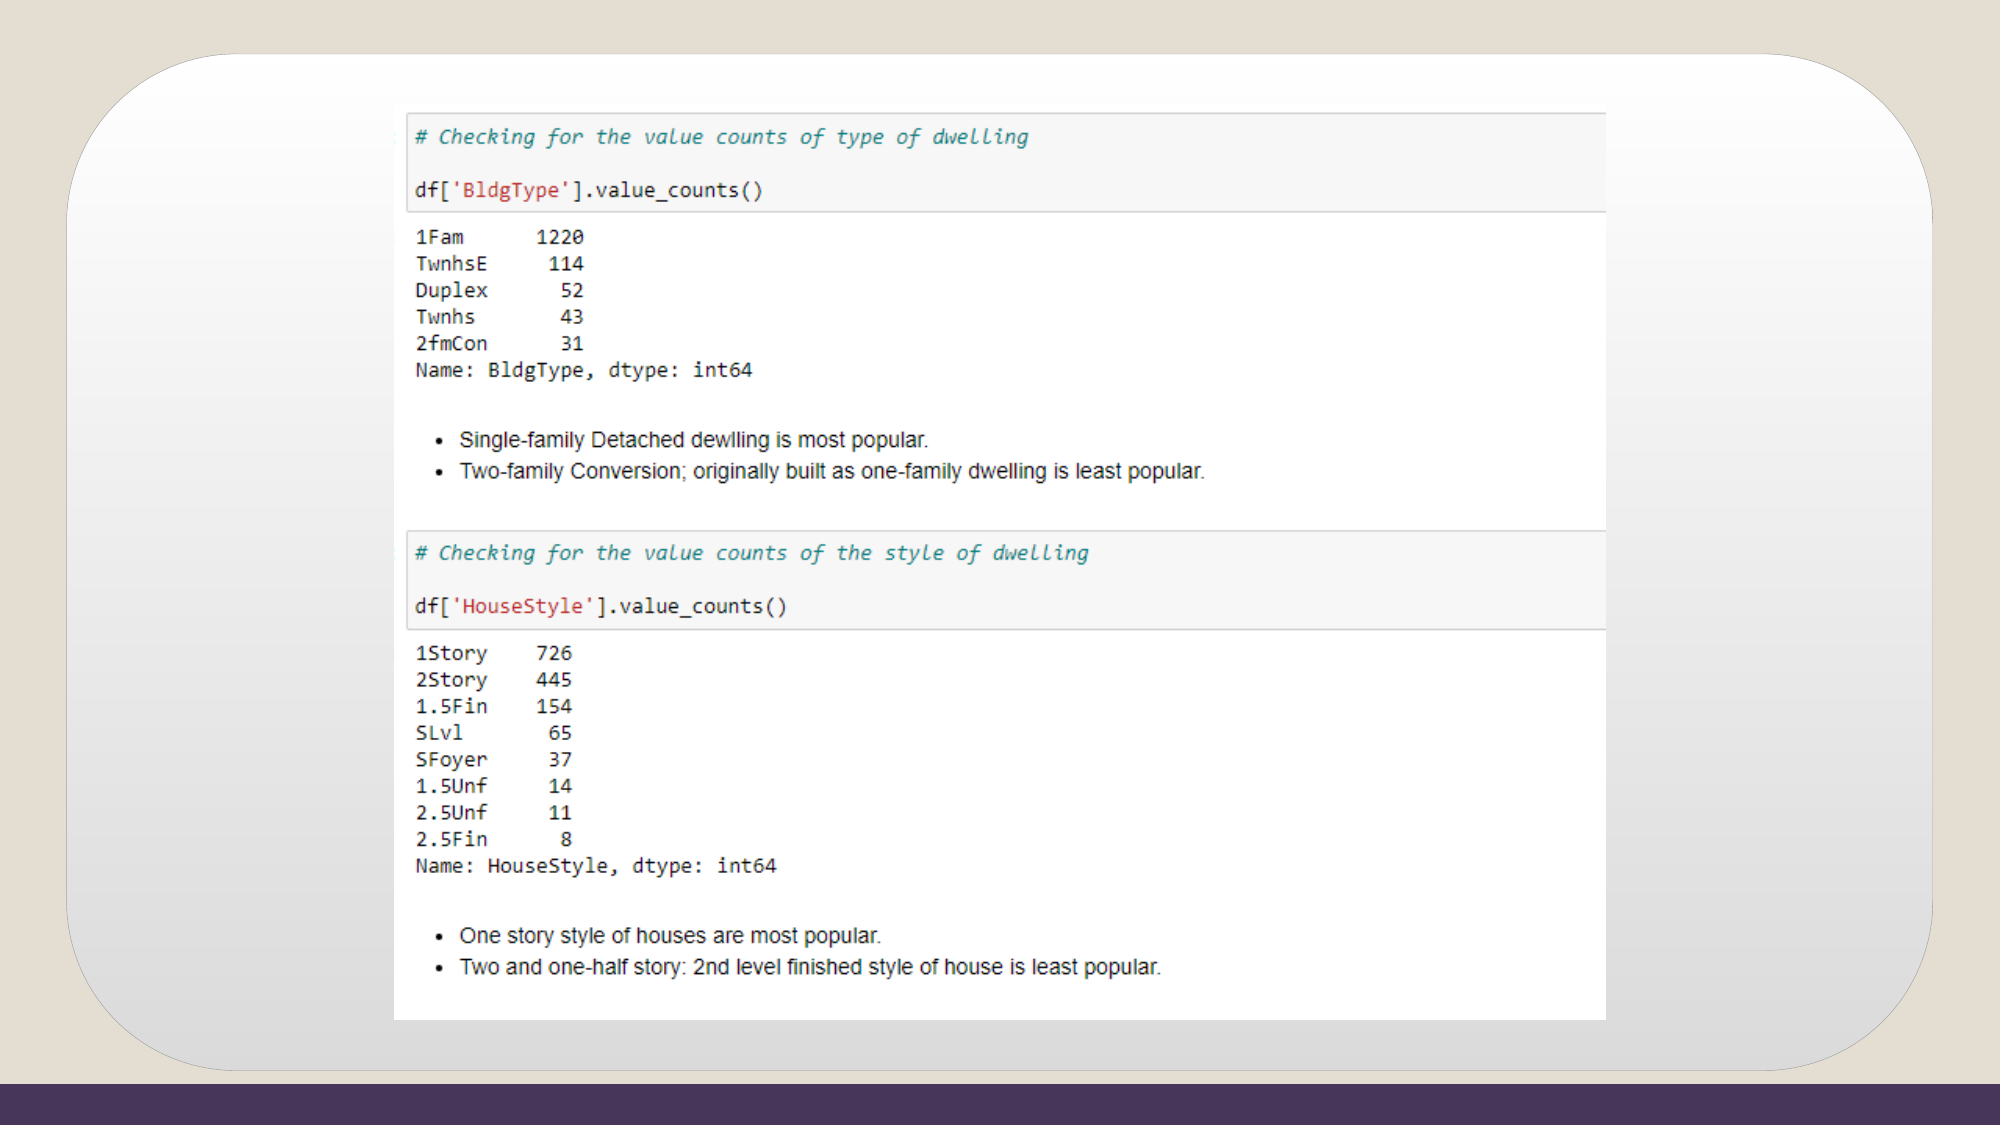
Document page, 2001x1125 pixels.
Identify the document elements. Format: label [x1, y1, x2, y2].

text_box [0, 1084, 2000, 1125]
picture [394, 105, 1606, 1020]
